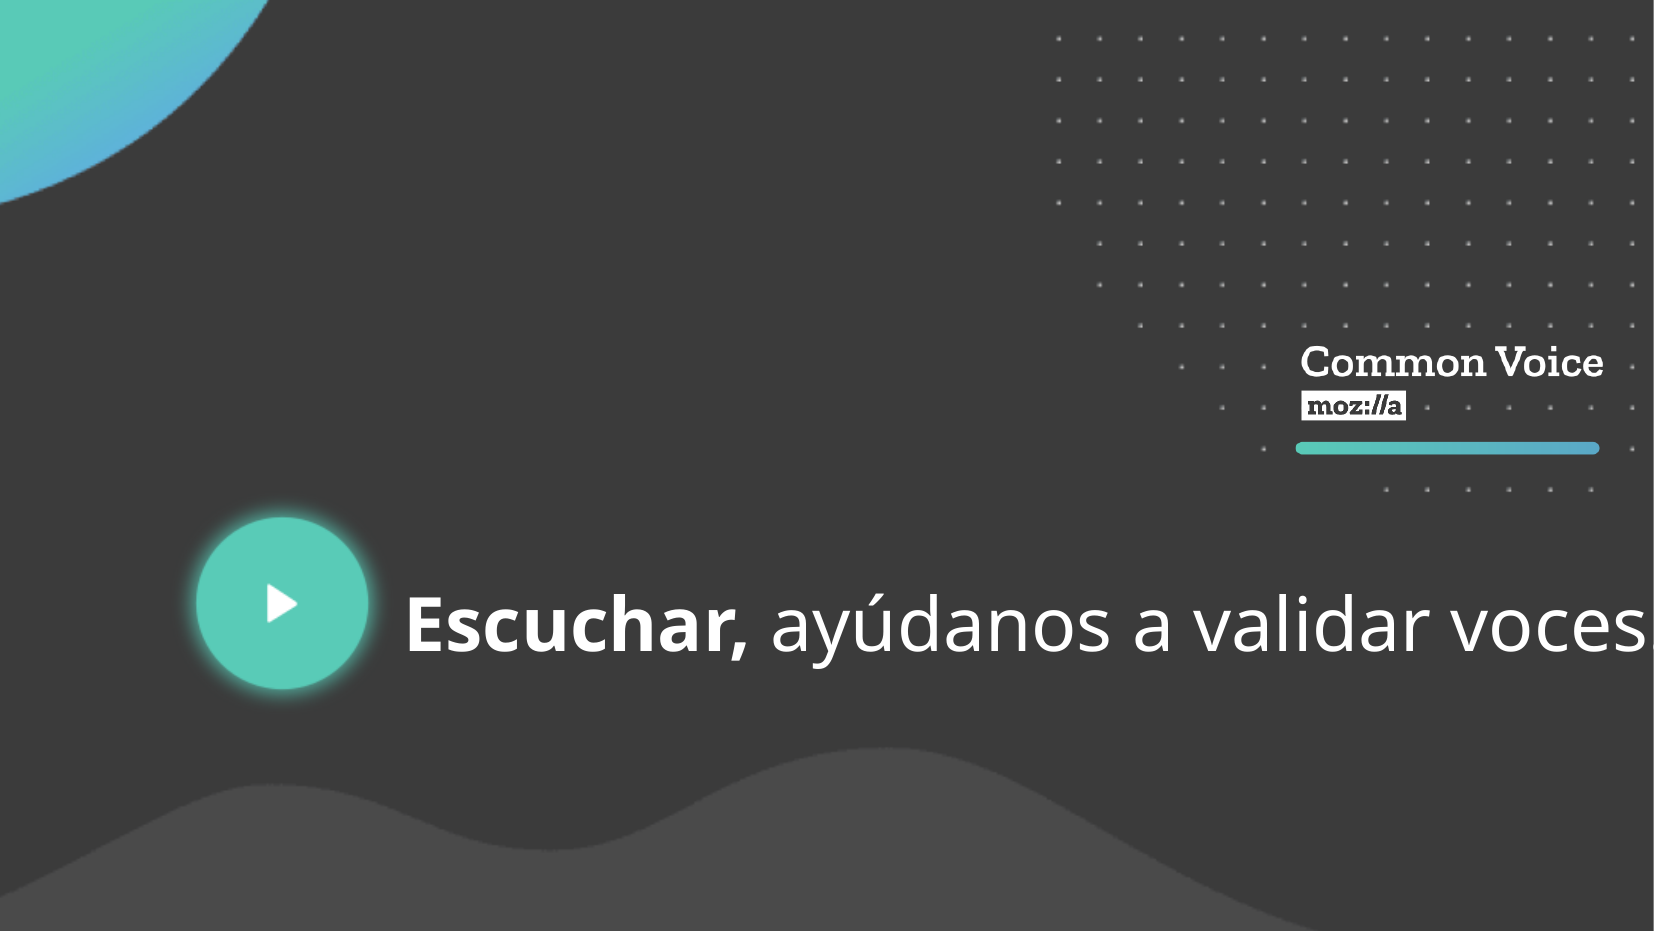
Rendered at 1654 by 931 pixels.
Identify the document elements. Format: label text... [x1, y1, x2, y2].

text_box Escuchar, ayúdanos a validar voces. [400, 563, 1588, 669]
picture [0, 0, 1654, 931]
